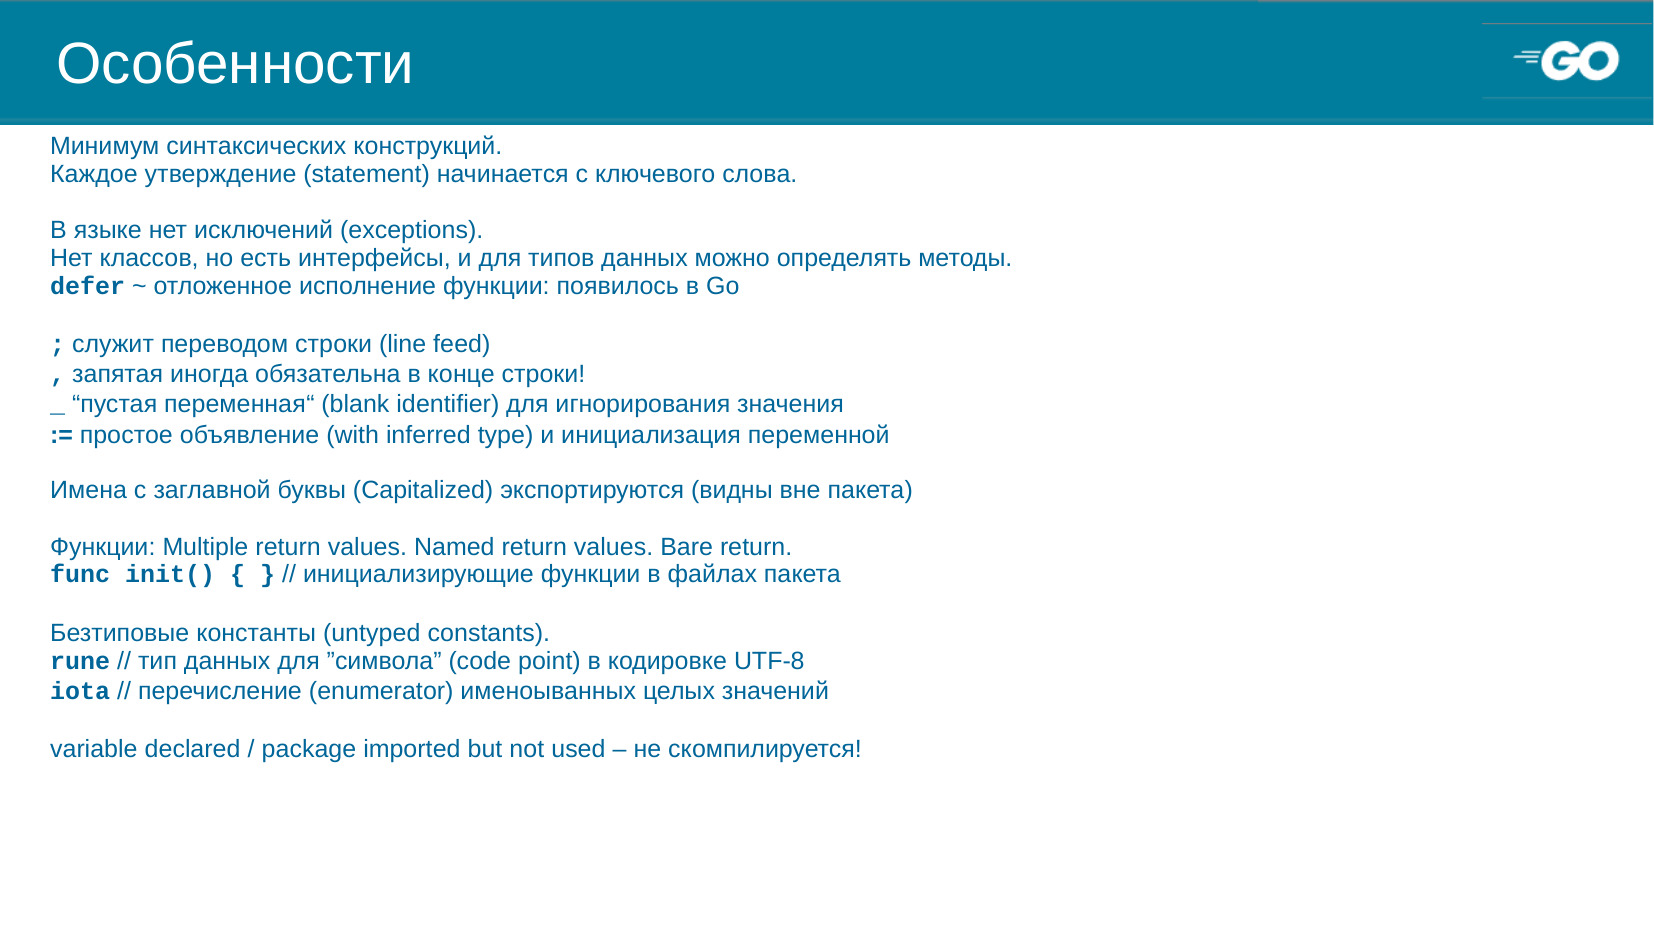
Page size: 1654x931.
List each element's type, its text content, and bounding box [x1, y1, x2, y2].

text_box Минимум синтаксических конструкций. Каждое утверждение (statement) начинается с ключевого слова. В языке нет исключений (exceptions). Нет классов, но есть интерфейсы, и для типов данных можно определять методы. defer ~ отложенное исполнение функции: появилось в Go ; служит переводом строки (line feed) , запятая иногда обязательна в конце строки! _ “пустая переменная“ (blank identifier) для игнорирования значения := простое объявление (with inferred type) и инициализация переменной Имена с заглавной буквы (Capitalized) экспортируются (видны вне пакета) Функции: Multiple return values. Named return values. Bare return. func init() { } // инициализирующие функции в файлах пакета Безтиповые константы (untyped constants). rune // тип данных для ”символа” (code point) в кодировке UTF-8 iota // перечисление (enumerator) именоыванных целых значений variable declared / package imported but not used – не скомпилируется! [35, 124, 1619, 898]
picture [1542, 41, 1619, 81]
text_box Особенности [41, 23, 1495, 104]
